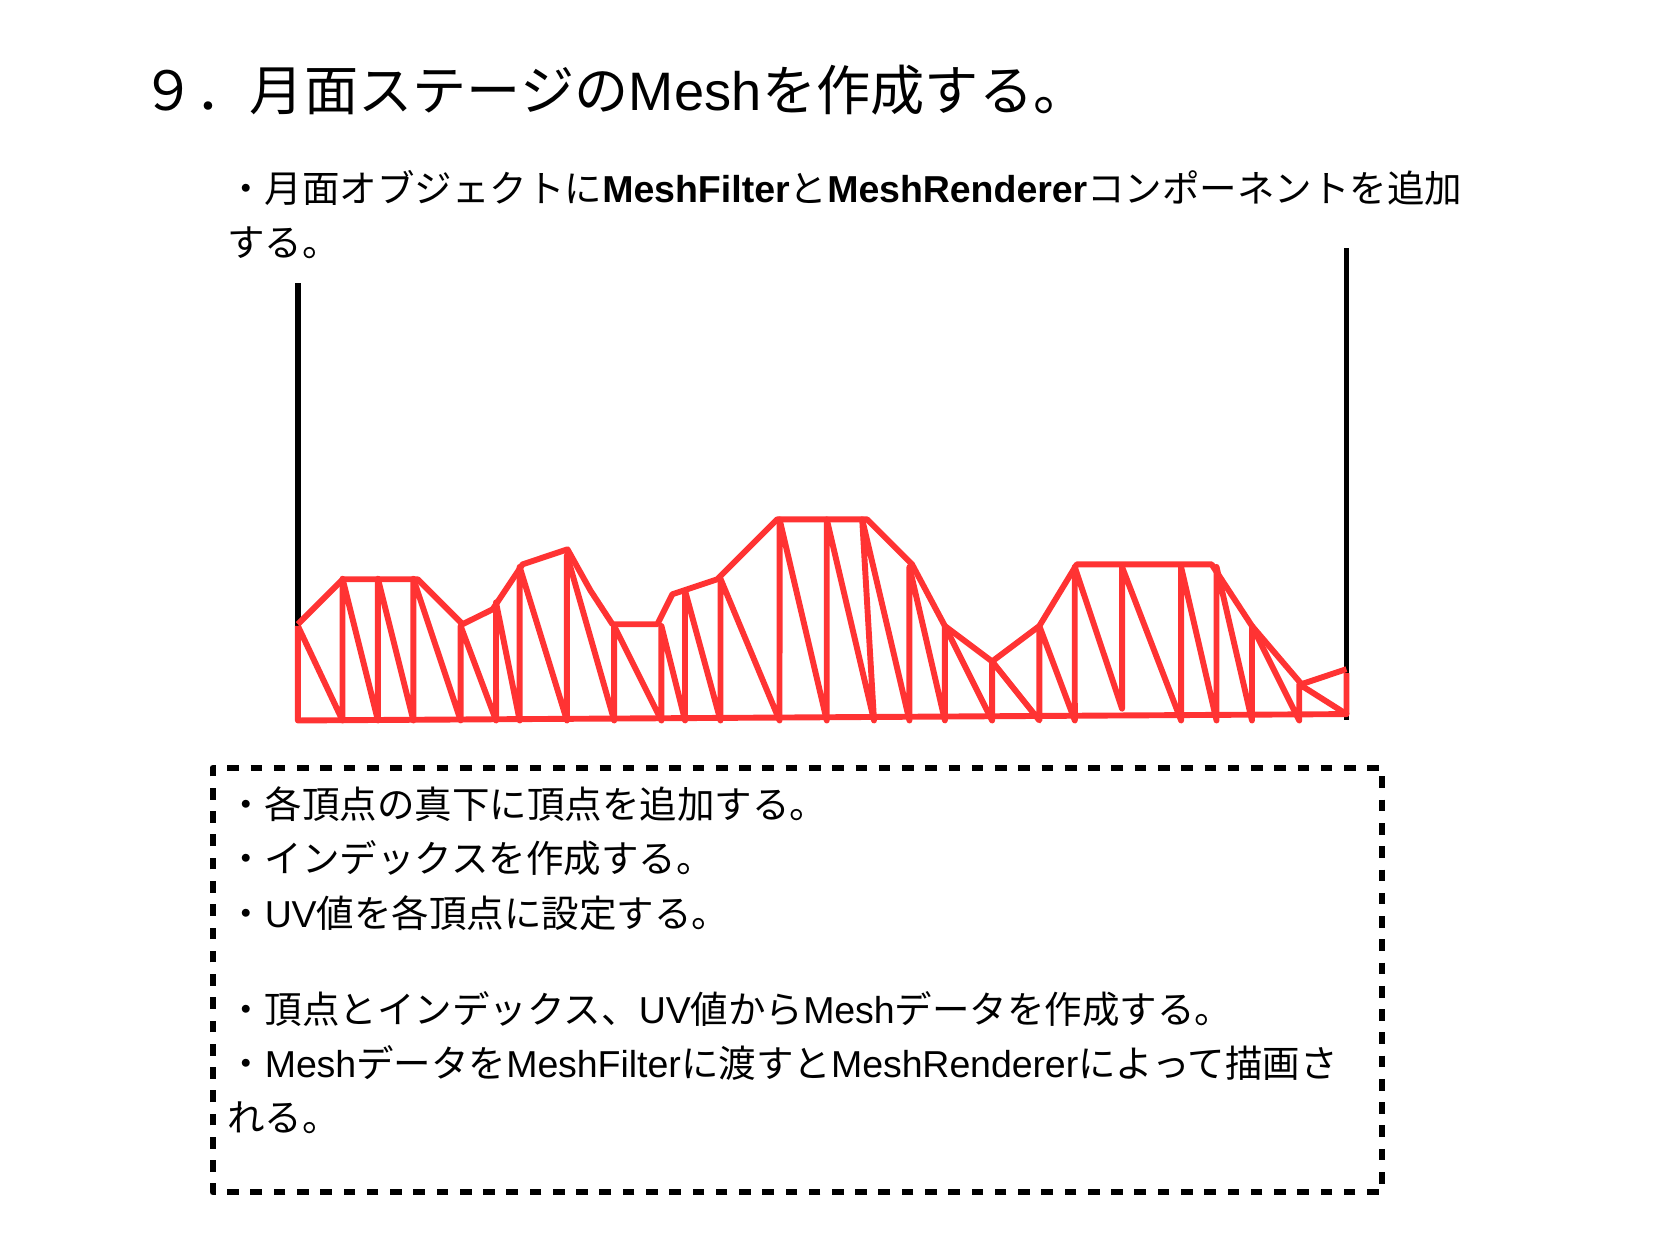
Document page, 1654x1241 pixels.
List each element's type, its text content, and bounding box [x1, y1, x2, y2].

text_box ・各頂点の真下に頂点を追加する。 ・インデックスを作成する。 ・UV値を各頂点に設定する。 ・頂点とインデックス、UV値からMeshデータを作成する。 ・MeshデータをMeshFilterに渡すとMeshRendererによって描画される。 [212, 767, 1382, 1068]
text_box ・月面オブジェクトにMeshFilterとMeshRendererコンポーネントを追加する。 [212, 151, 1501, 284]
list ９．月面ステージのMeshを作成する。 [0, 47, 1654, 260]
